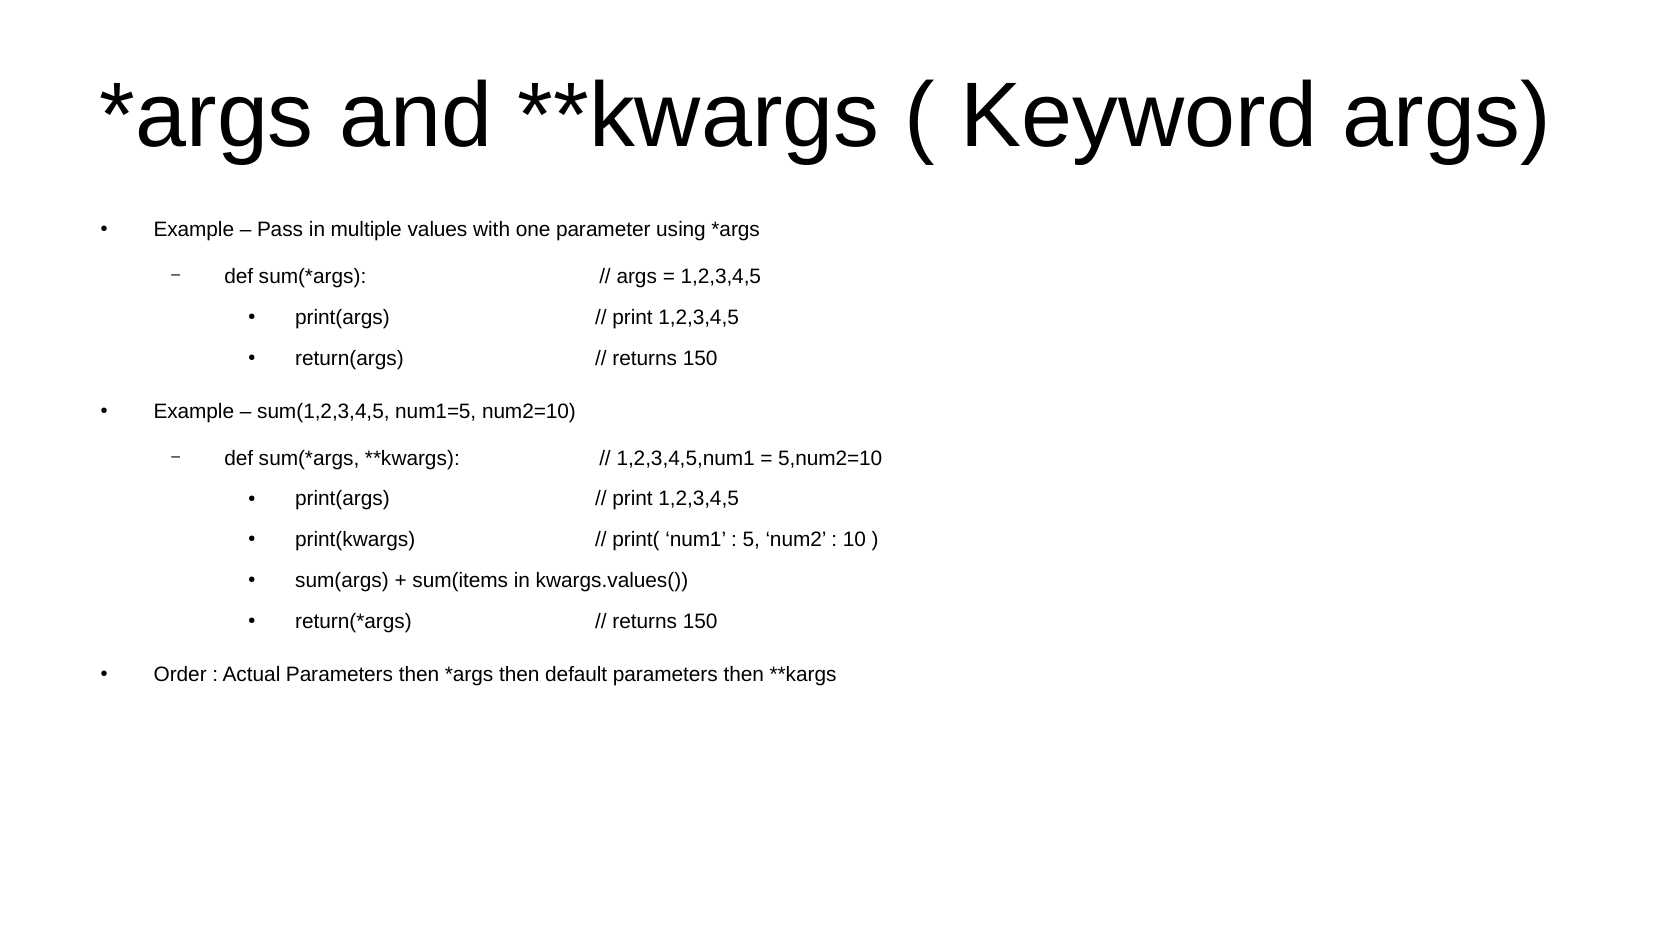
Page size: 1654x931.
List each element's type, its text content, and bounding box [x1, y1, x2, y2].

title *args and **kwargs ( Keyword args) [82, 37, 1571, 193]
list Example – Pass in multiple values with one parameter using *args def sum(*args): // args = 1,2,3,4,5 print(args) // print 1,2,3,4,5 return(args) // returns 150 Example – sum(1,2,3,4,5, num1=5, num2=10) def sum(*args, **kwargs): // 1,2,3,4,5,num1 = 5,num2=10 print(args) // print 1,2,3,4,5 print(kwargs) // print( ‘num1’ : 5, ‘num2’ : 10 ) sum(args) + sum(items in kwargs.values()) return(*args) // returns 150 Order : Actual Parameters then *args then default parameters then **kargs [82, 217, 1571, 758]
